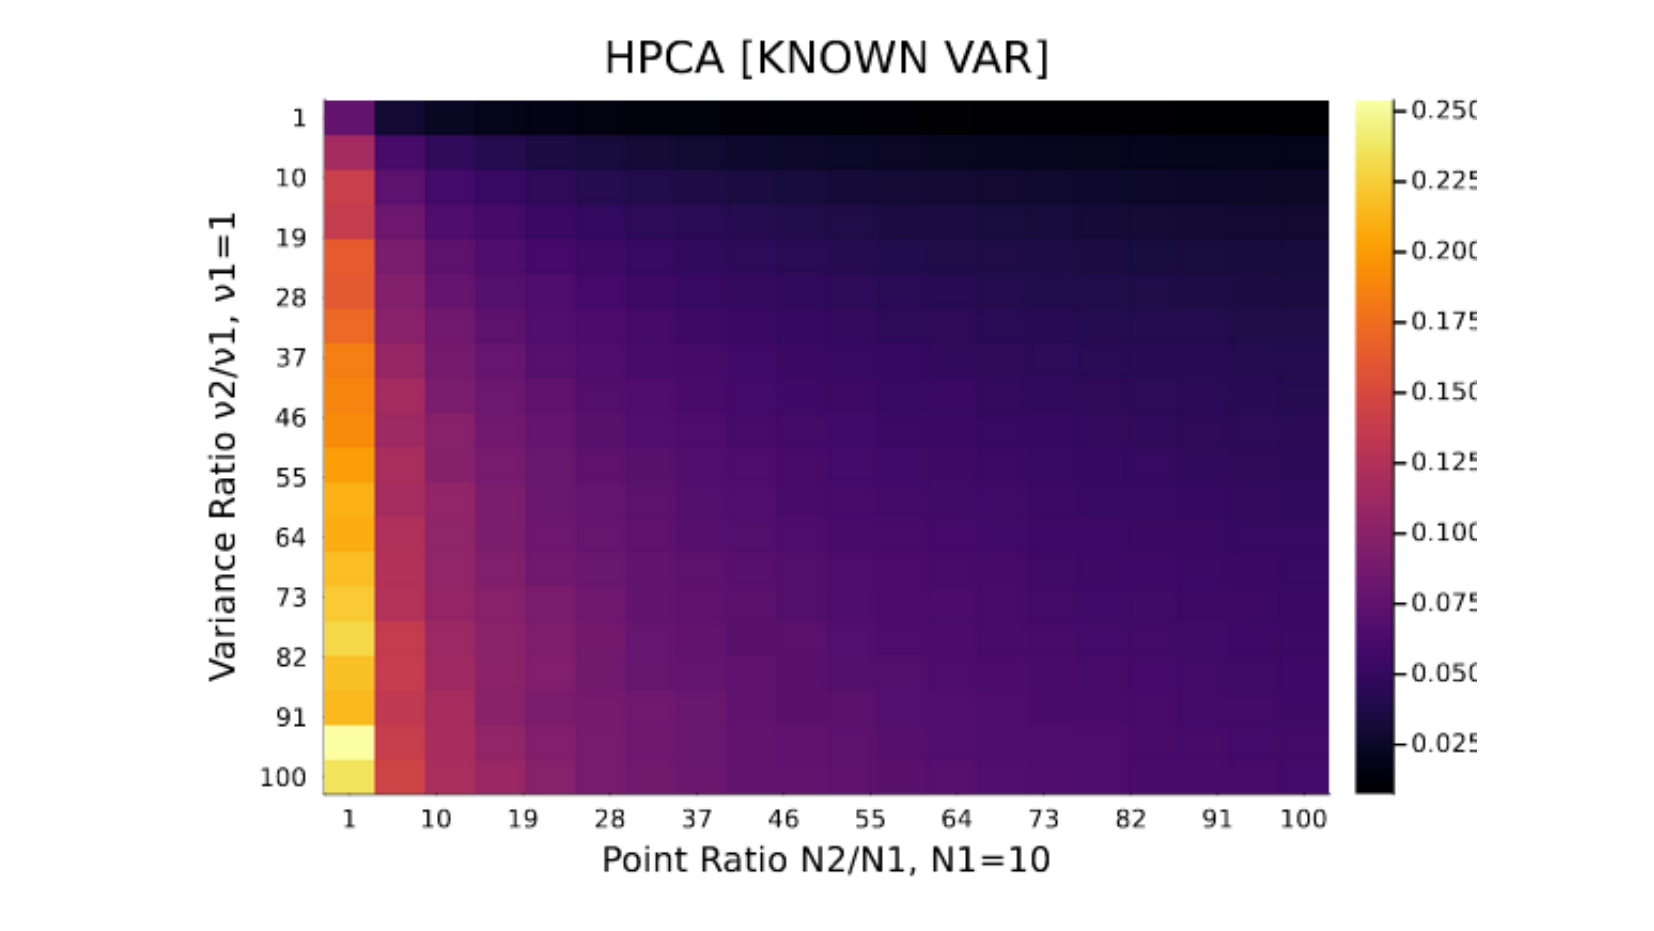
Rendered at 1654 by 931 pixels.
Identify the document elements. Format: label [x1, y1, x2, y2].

picture [201, 37, 1477, 885]
